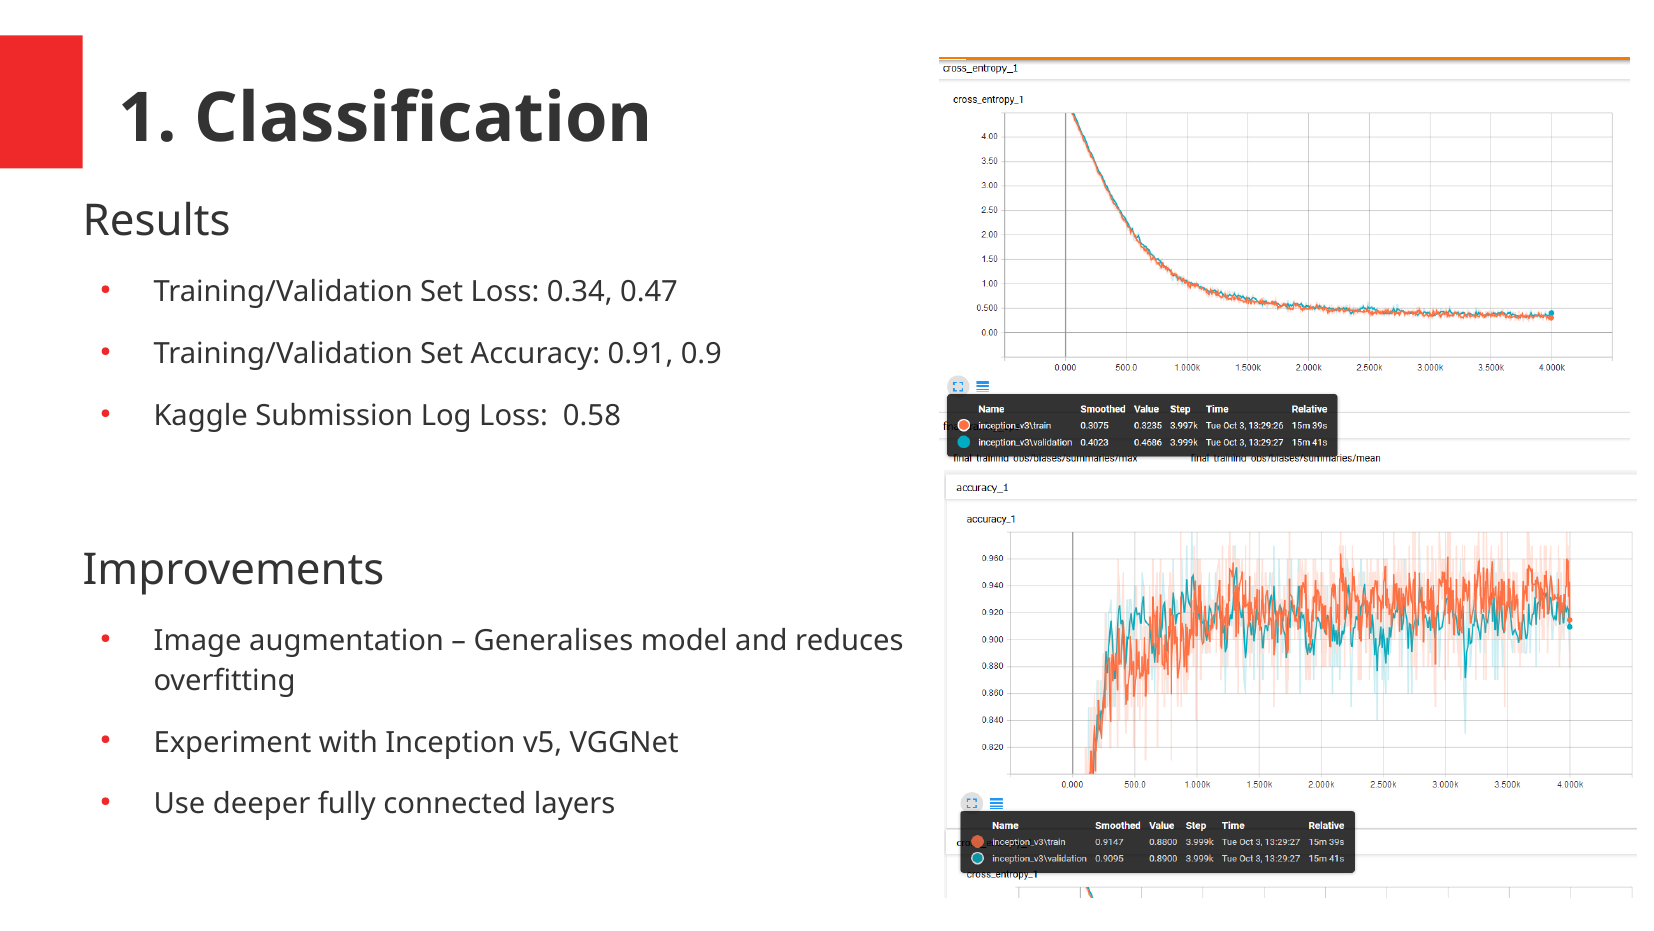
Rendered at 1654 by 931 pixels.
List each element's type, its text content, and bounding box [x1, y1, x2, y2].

picture [939, 57, 1637, 898]
title 1. Classification [118, 37, 1571, 188]
list Results Training/Validation Set Loss: 0.34, 0.47 Training/Validation Set Accuracy: 0.91, 0.9 Kaggle Submission Log Loss: 0.58 Improvements Image augmentation – Generalises model and reduces overfitting Experiment with Inception v5, VGGNet Use deeper fully connected layers [82, 188, 944, 788]
